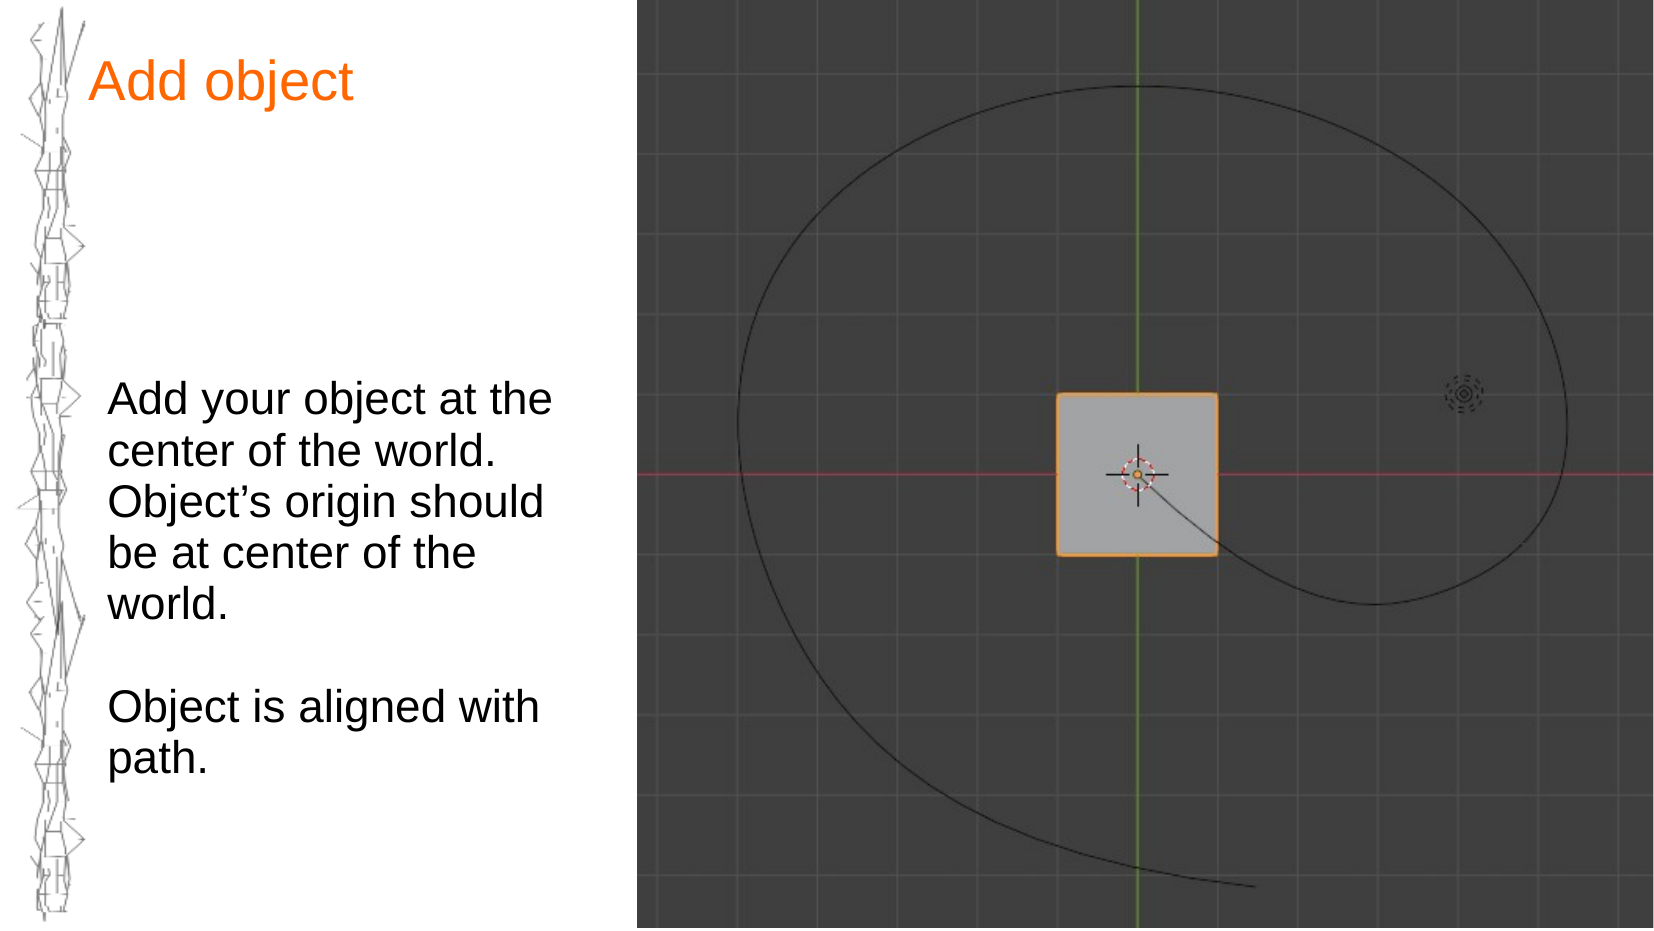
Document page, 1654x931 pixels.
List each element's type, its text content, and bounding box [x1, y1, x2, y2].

text_box Add your object at the center of the world. Object’s origin should be at center of the world. Object is aligned with path. [92, 365, 591, 709]
title Add object [88, 29, 637, 133]
picture [637, 0, 1654, 928]
